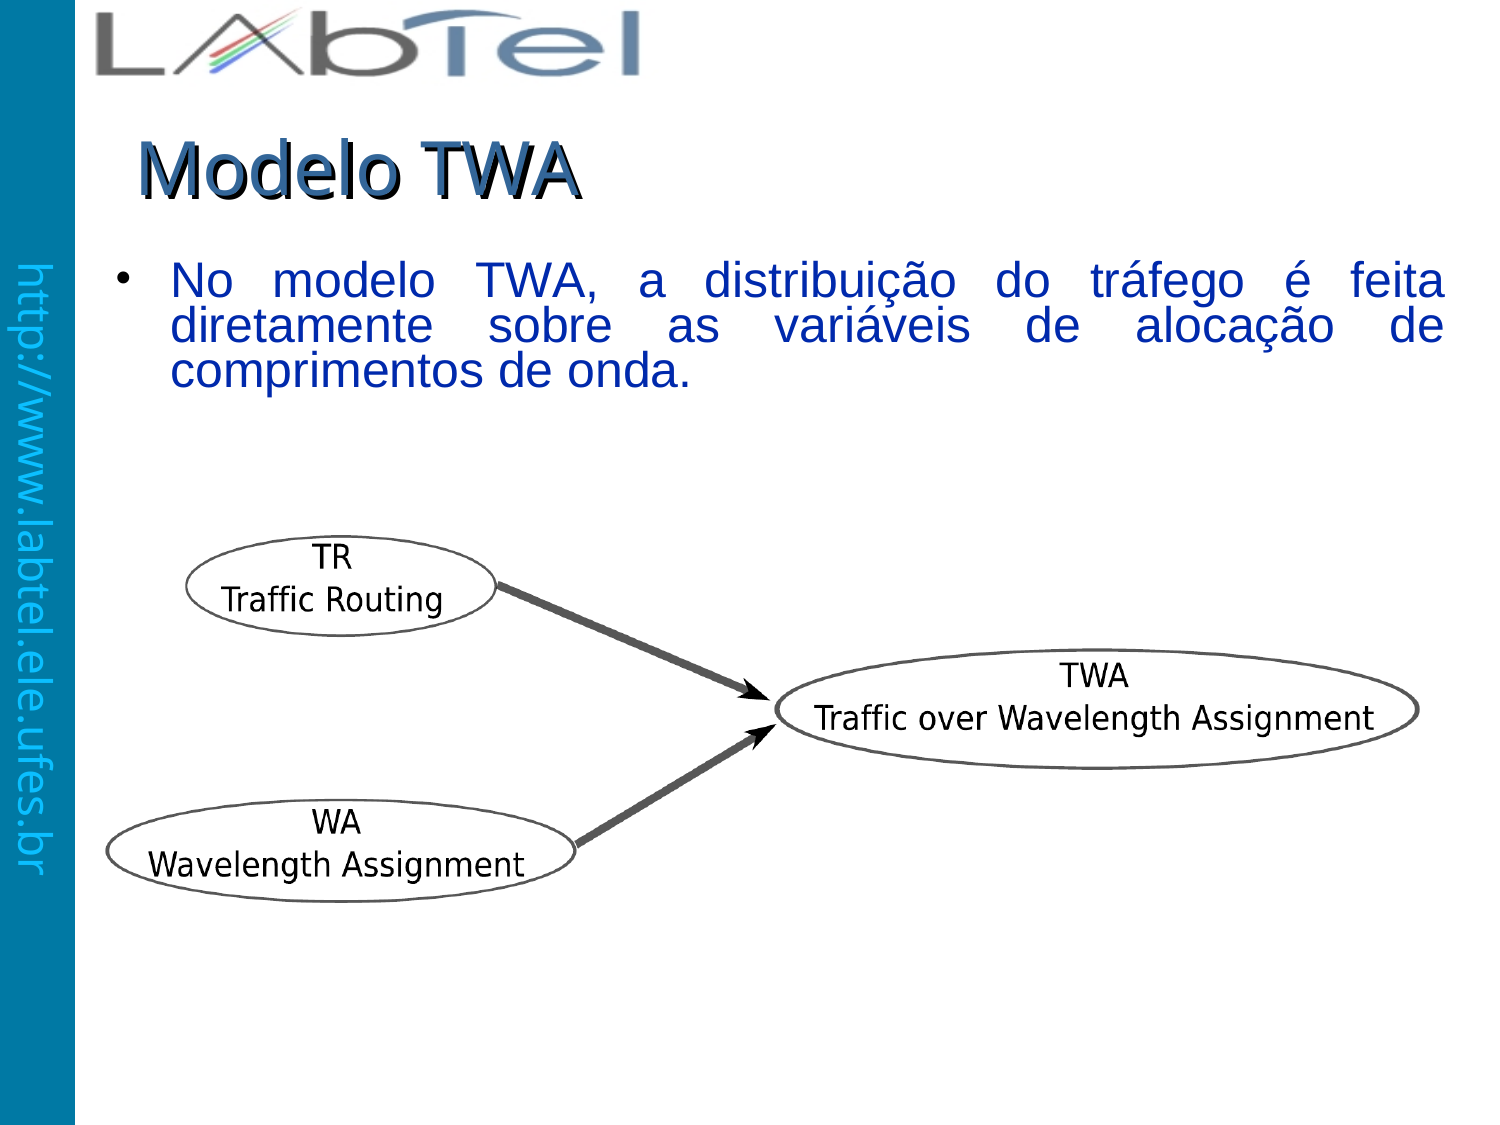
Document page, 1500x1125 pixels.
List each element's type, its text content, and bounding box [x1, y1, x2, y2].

picture [76, 0, 675, 88]
list No modelo TWA, a distribuição do tráfego é feita diretamente sobre as variáveis de alocação de comprimentos de onda. [99, 237, 1461, 1061]
title Modelo TWA [99, 65, 1461, 237]
picture [104, 522, 1425, 920]
